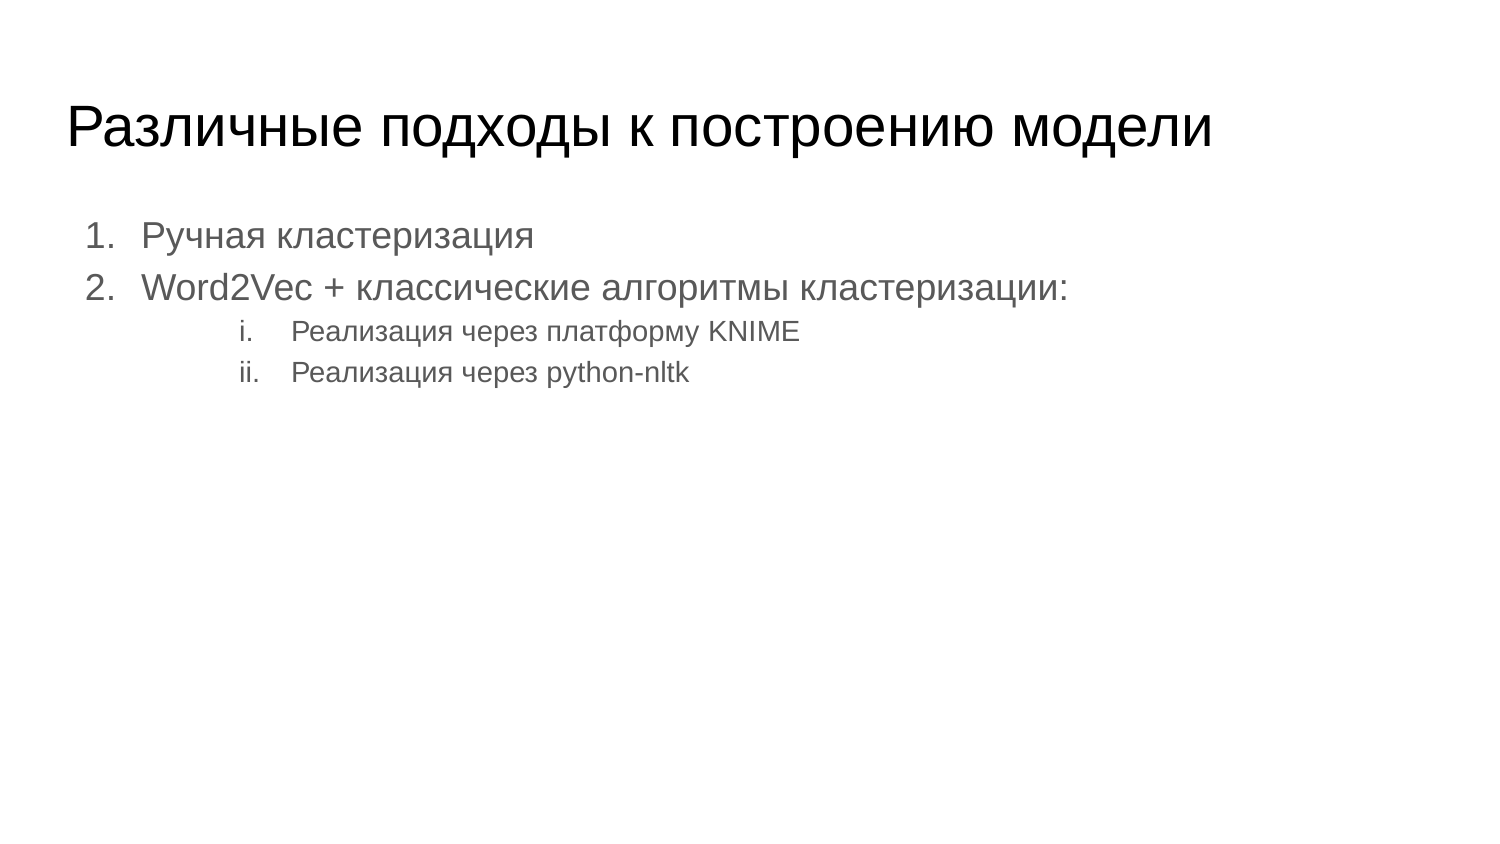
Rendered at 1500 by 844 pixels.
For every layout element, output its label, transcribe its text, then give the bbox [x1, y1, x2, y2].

title Различные подходы к построению модели [51, 72, 1449, 167]
list Ручная кластеризация Word2Vec + классические алгоритмы кластеризации: Реализация через платформу KNIME Реализация через python-nltk [51, 189, 1449, 750]
